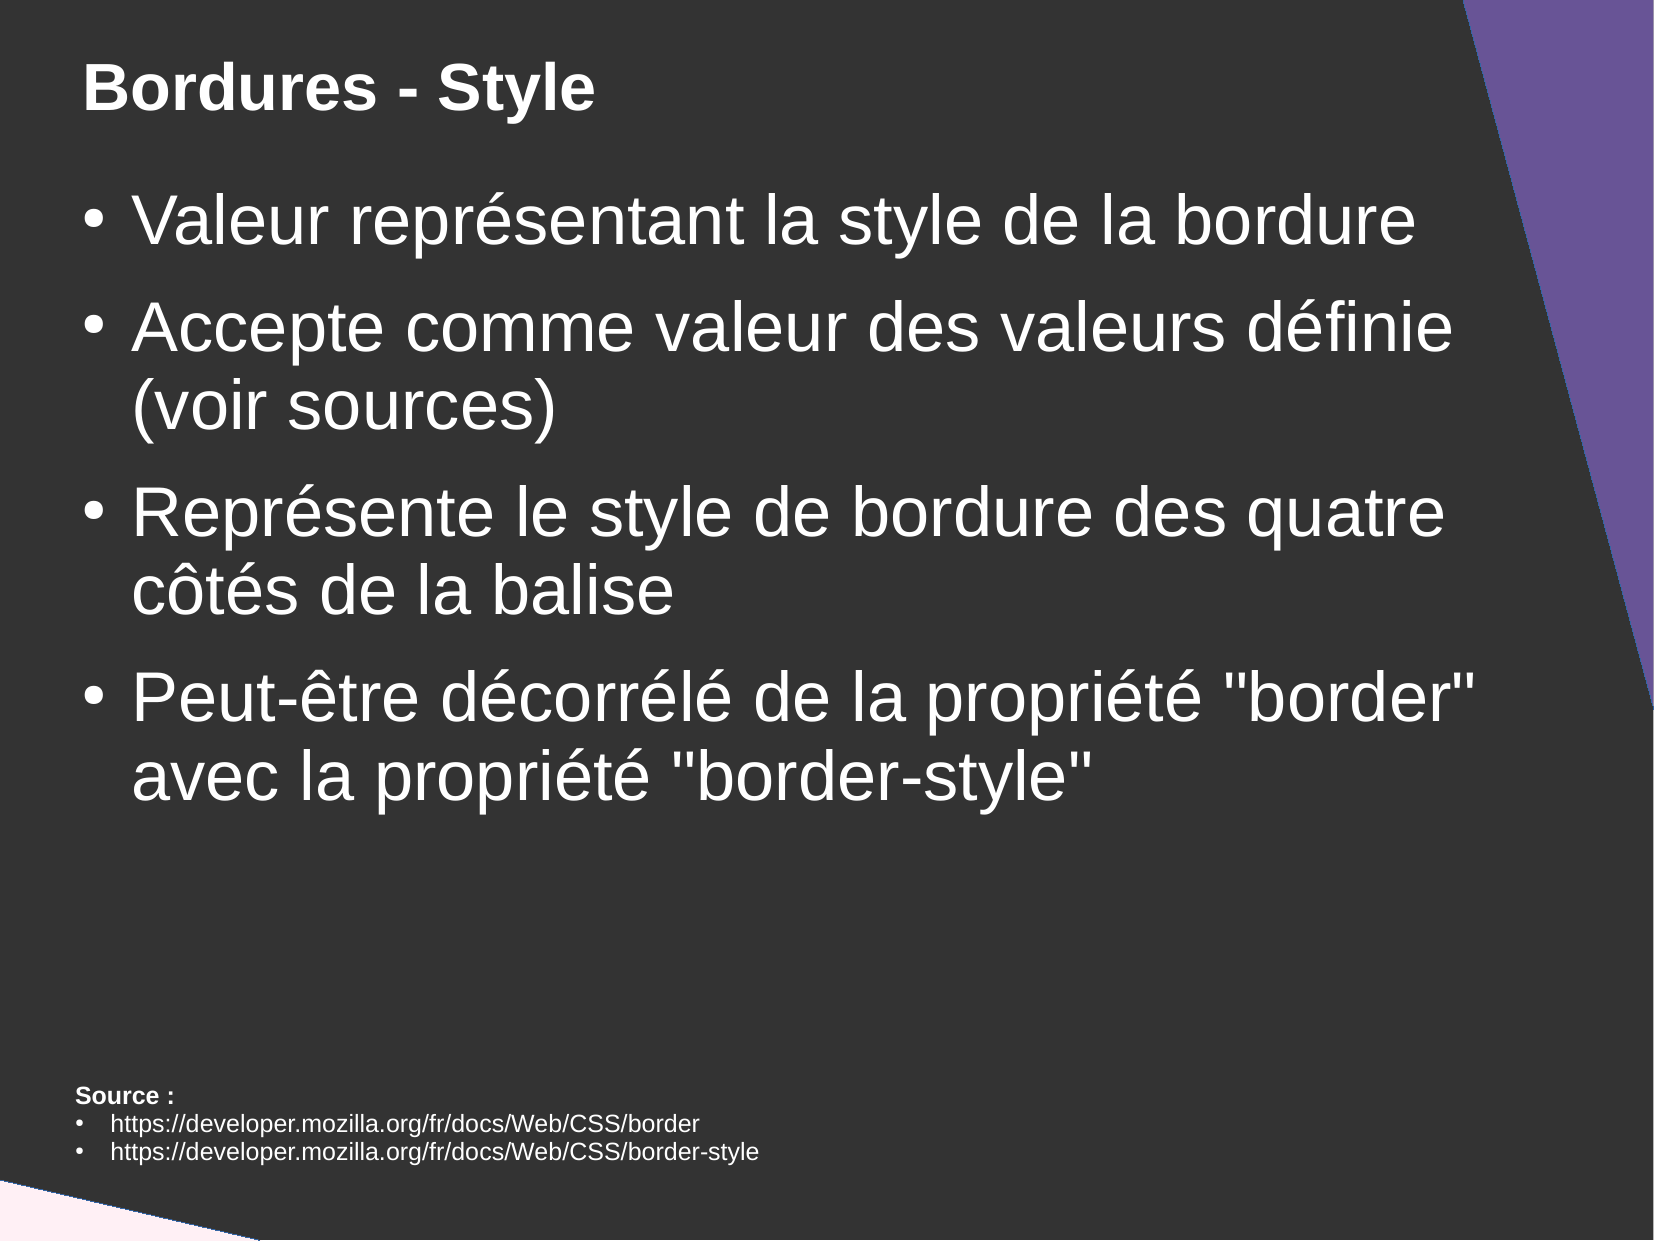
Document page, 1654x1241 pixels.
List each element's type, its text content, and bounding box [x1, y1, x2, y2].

list Valeur représentant la style de la bordure Accepte comme valeur des valeurs définie (voir sources) Représente le style de bordure des quatre côtés de la balise Peut-être décorrélé de la propriété "border" avec la propriété "border-style" [64, 180, 1604, 815]
title Bordures - Style [82, 49, 1571, 130]
text_box [1463, 0, 1654, 710]
text_box [0, 1179, 264, 1241]
text_box Source : https://developer.mozilla.org/fr/docs/Web/CSS/border https://developer.mozilla.org/fr/docs/Web/CSS/border-style [60, 1074, 1546, 1217]
